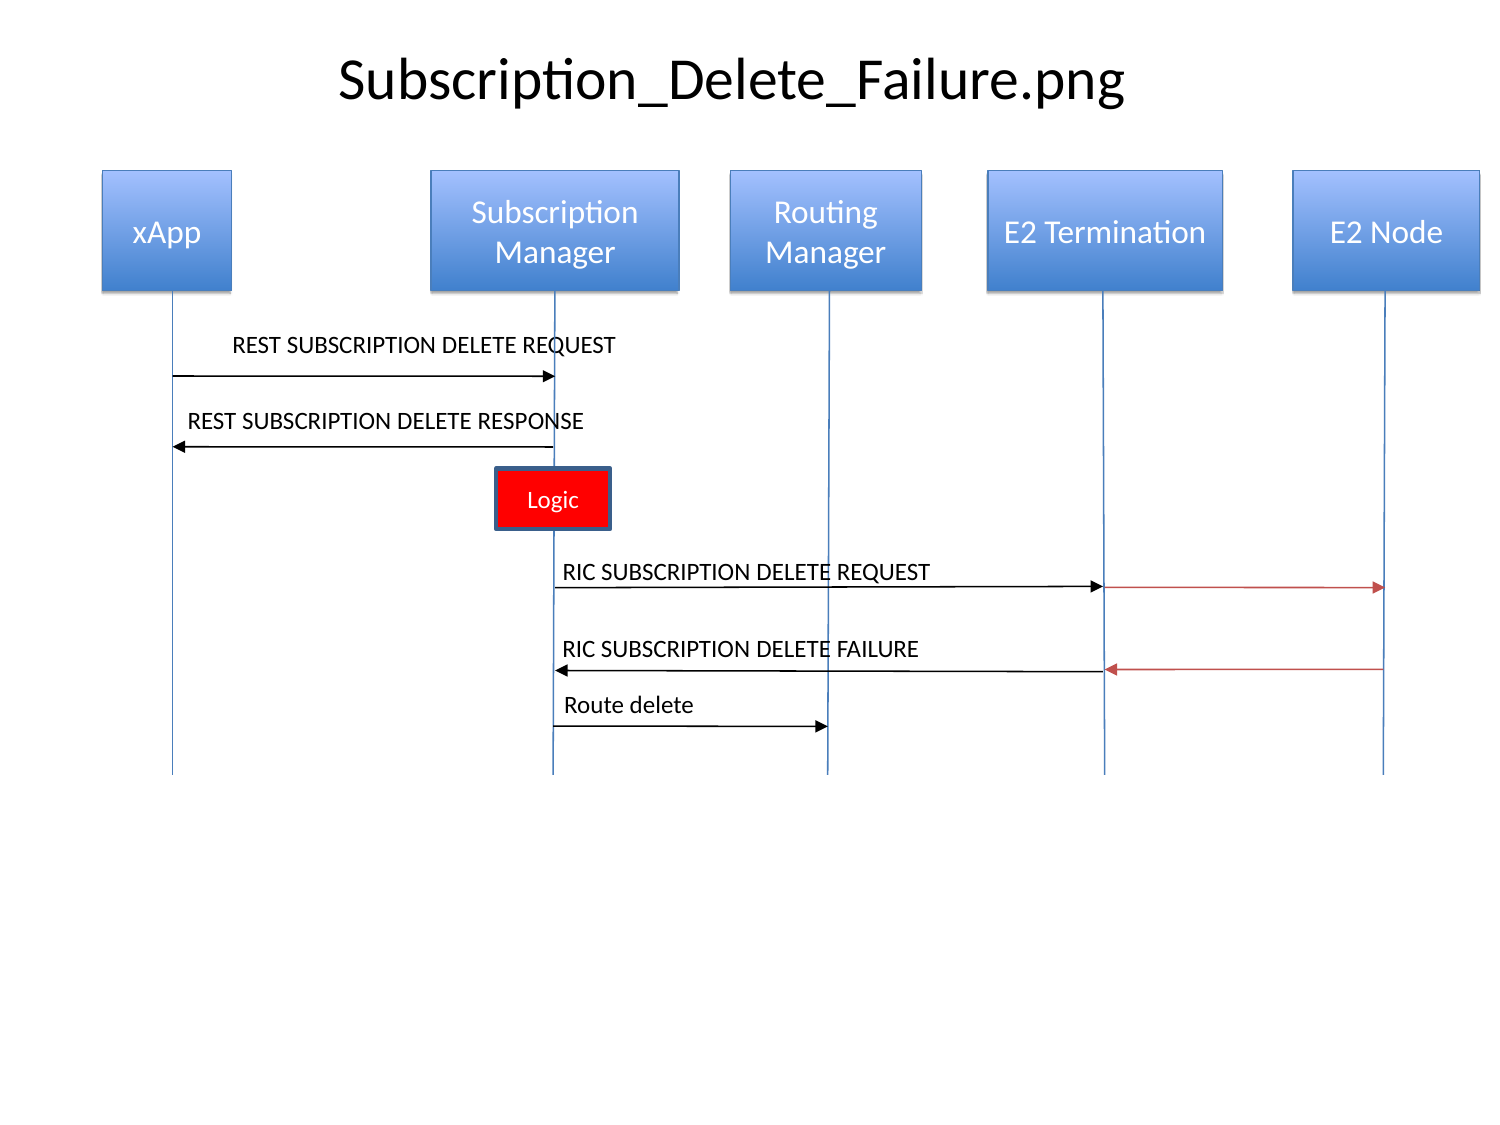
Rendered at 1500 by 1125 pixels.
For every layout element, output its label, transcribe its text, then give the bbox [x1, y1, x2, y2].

text_box REST SUBSCRIPTION DELETE REQUEST [217, 321, 553, 367]
text_box Subscription Manager [431, 170, 680, 291]
text_box Routing Manager [730, 170, 922, 291]
title Subscription_Delete_Failure.png [57, 32, 1408, 120]
text_box Route delete [549, 681, 756, 727]
text_box Logic [496, 468, 611, 530]
text_box RIC SUBSCRIPTION DELETE REQUEST [547, 547, 1046, 593]
text_box RIC SUBSCRIPTION DELETE FAILURE [547, 625, 1034, 671]
text_box REST SUBSCRIPTION DELETE RESPONSE [172, 397, 715, 442]
text_box xApp [102, 170, 232, 291]
text_box REST SUBSCRIPTION DELETE REQUEST [556, 321, 632, 367]
text_box E2 Termination [987, 170, 1223, 291]
text_box E2 Node [1293, 170, 1480, 291]
